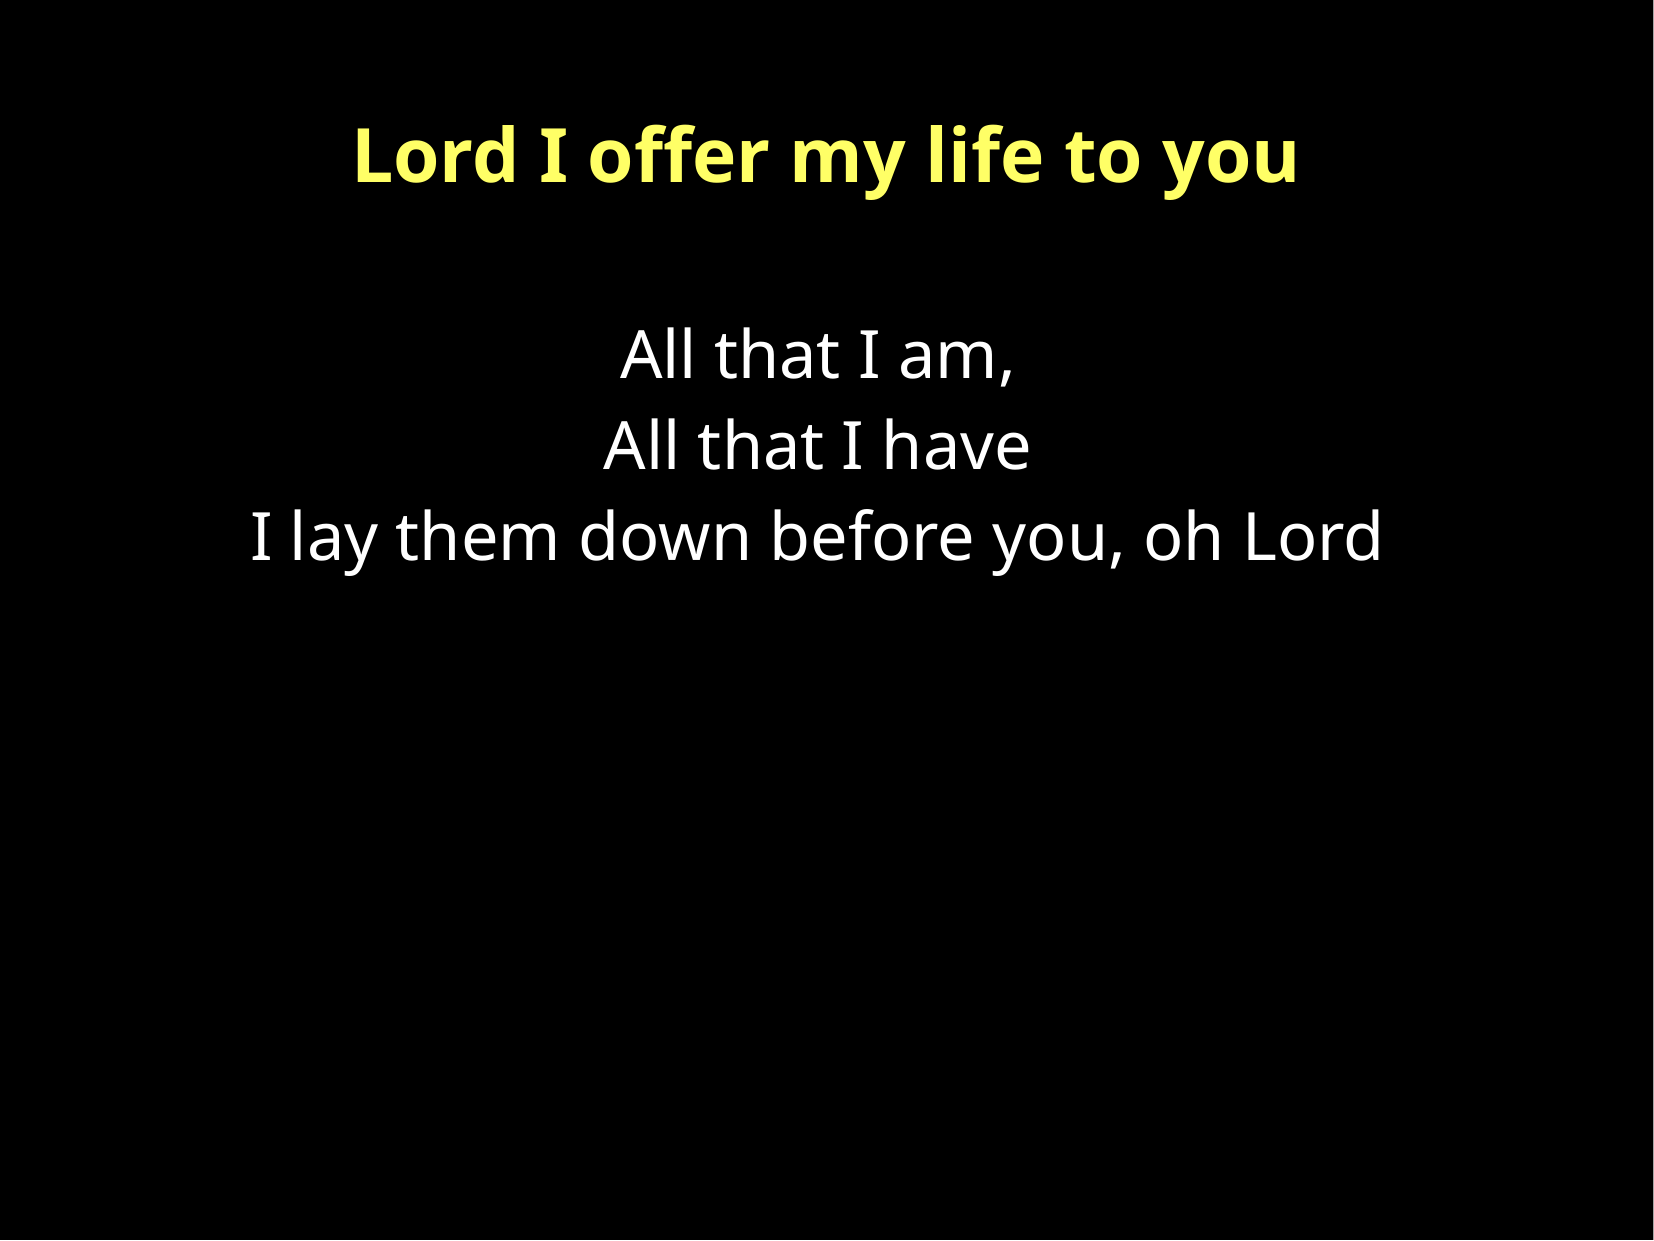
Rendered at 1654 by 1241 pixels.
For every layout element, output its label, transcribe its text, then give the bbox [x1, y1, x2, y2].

title Lord I offer my life to you [82, 49, 1571, 257]
list All that I am, All that I have I lay them down before you, oh Lord [0, 307, 1654, 1229]
